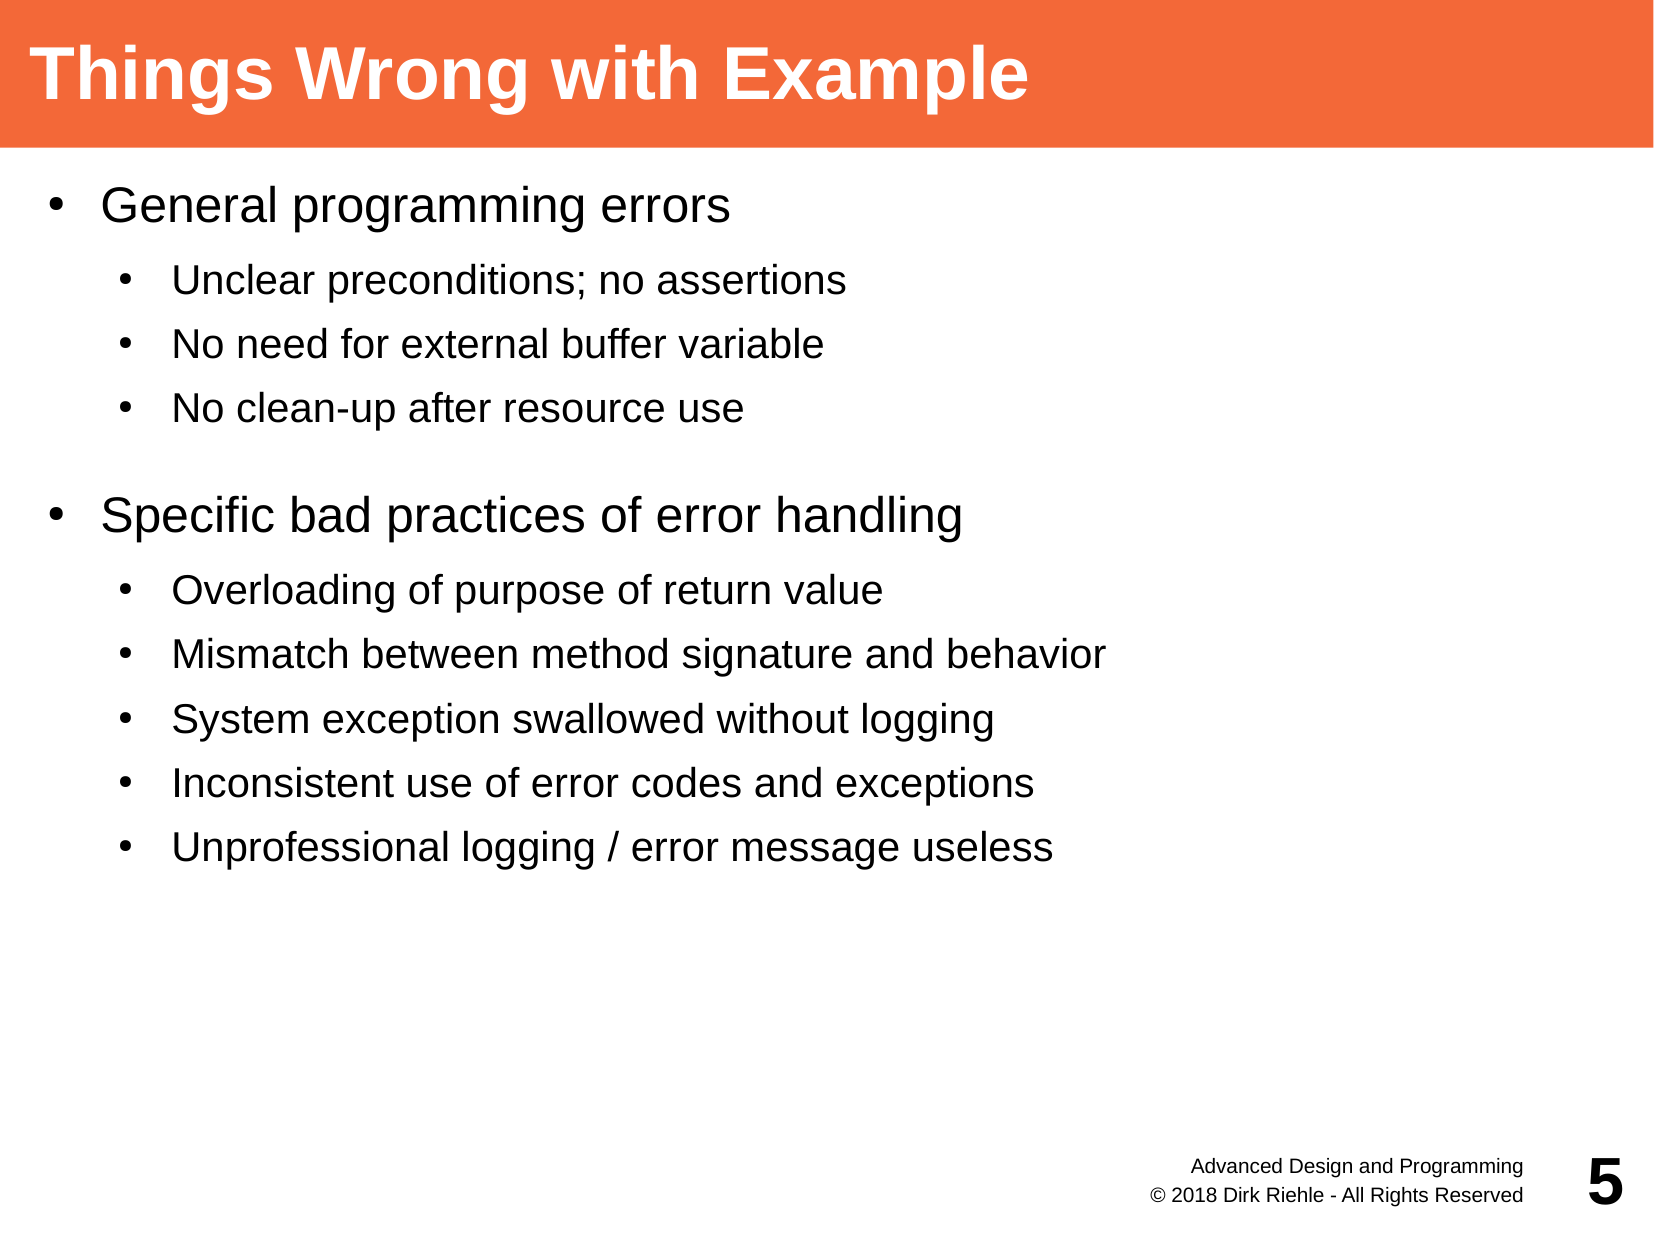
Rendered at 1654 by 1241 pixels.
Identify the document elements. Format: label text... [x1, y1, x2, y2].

list General programming errors Unclear preconditions; no assertions No need for external buffer variable No clean-up after resource use Specific bad practices of error handling Overloading of purpose of return value Mismatch between method signature and behavior System exception swallowed without logging Inconsistent use of error codes and exceptions Unprofessional logging / error message useless [29, 177, 1625, 1063]
title Things Wrong with Example [0, 0, 1654, 148]
